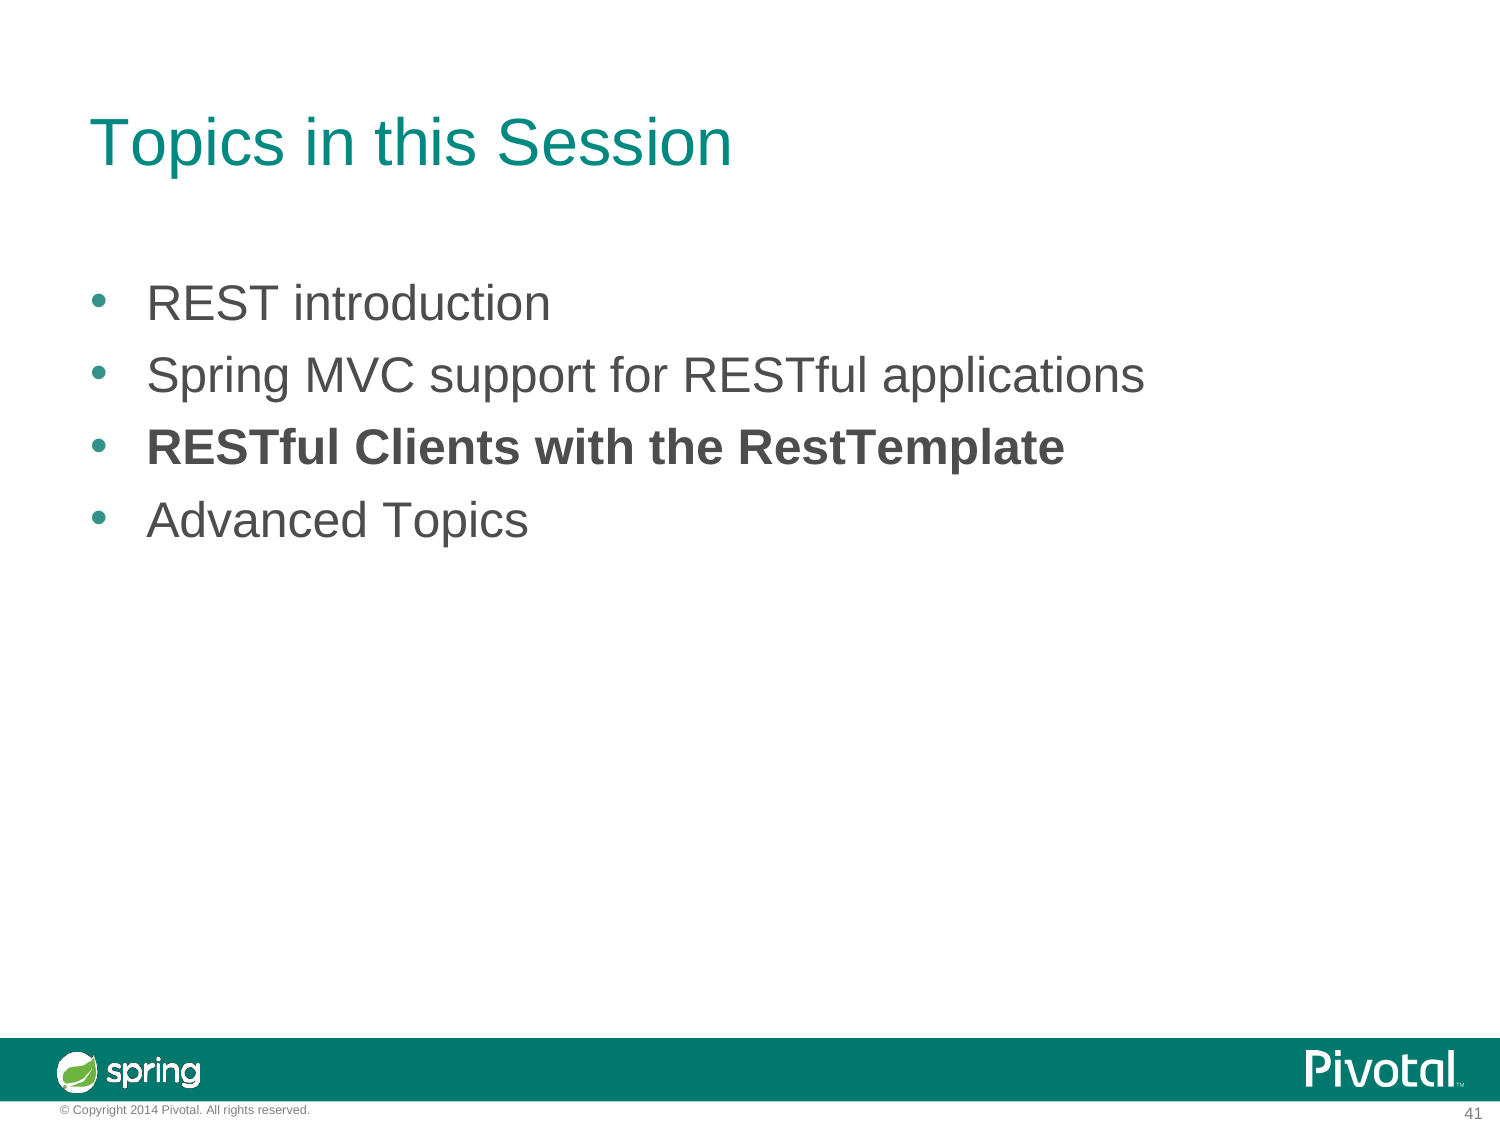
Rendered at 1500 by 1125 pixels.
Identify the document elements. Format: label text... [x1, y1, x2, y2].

picture [32, 1041, 210, 1103]
list REST introduction Spring MVC support for RESTful applications RESTful Clients with the RestTemplate Advanced Topics [75, 262, 1426, 1005]
title Topics in this Session [75, 44, 1426, 233]
picture [1306, 1050, 1464, 1087]
